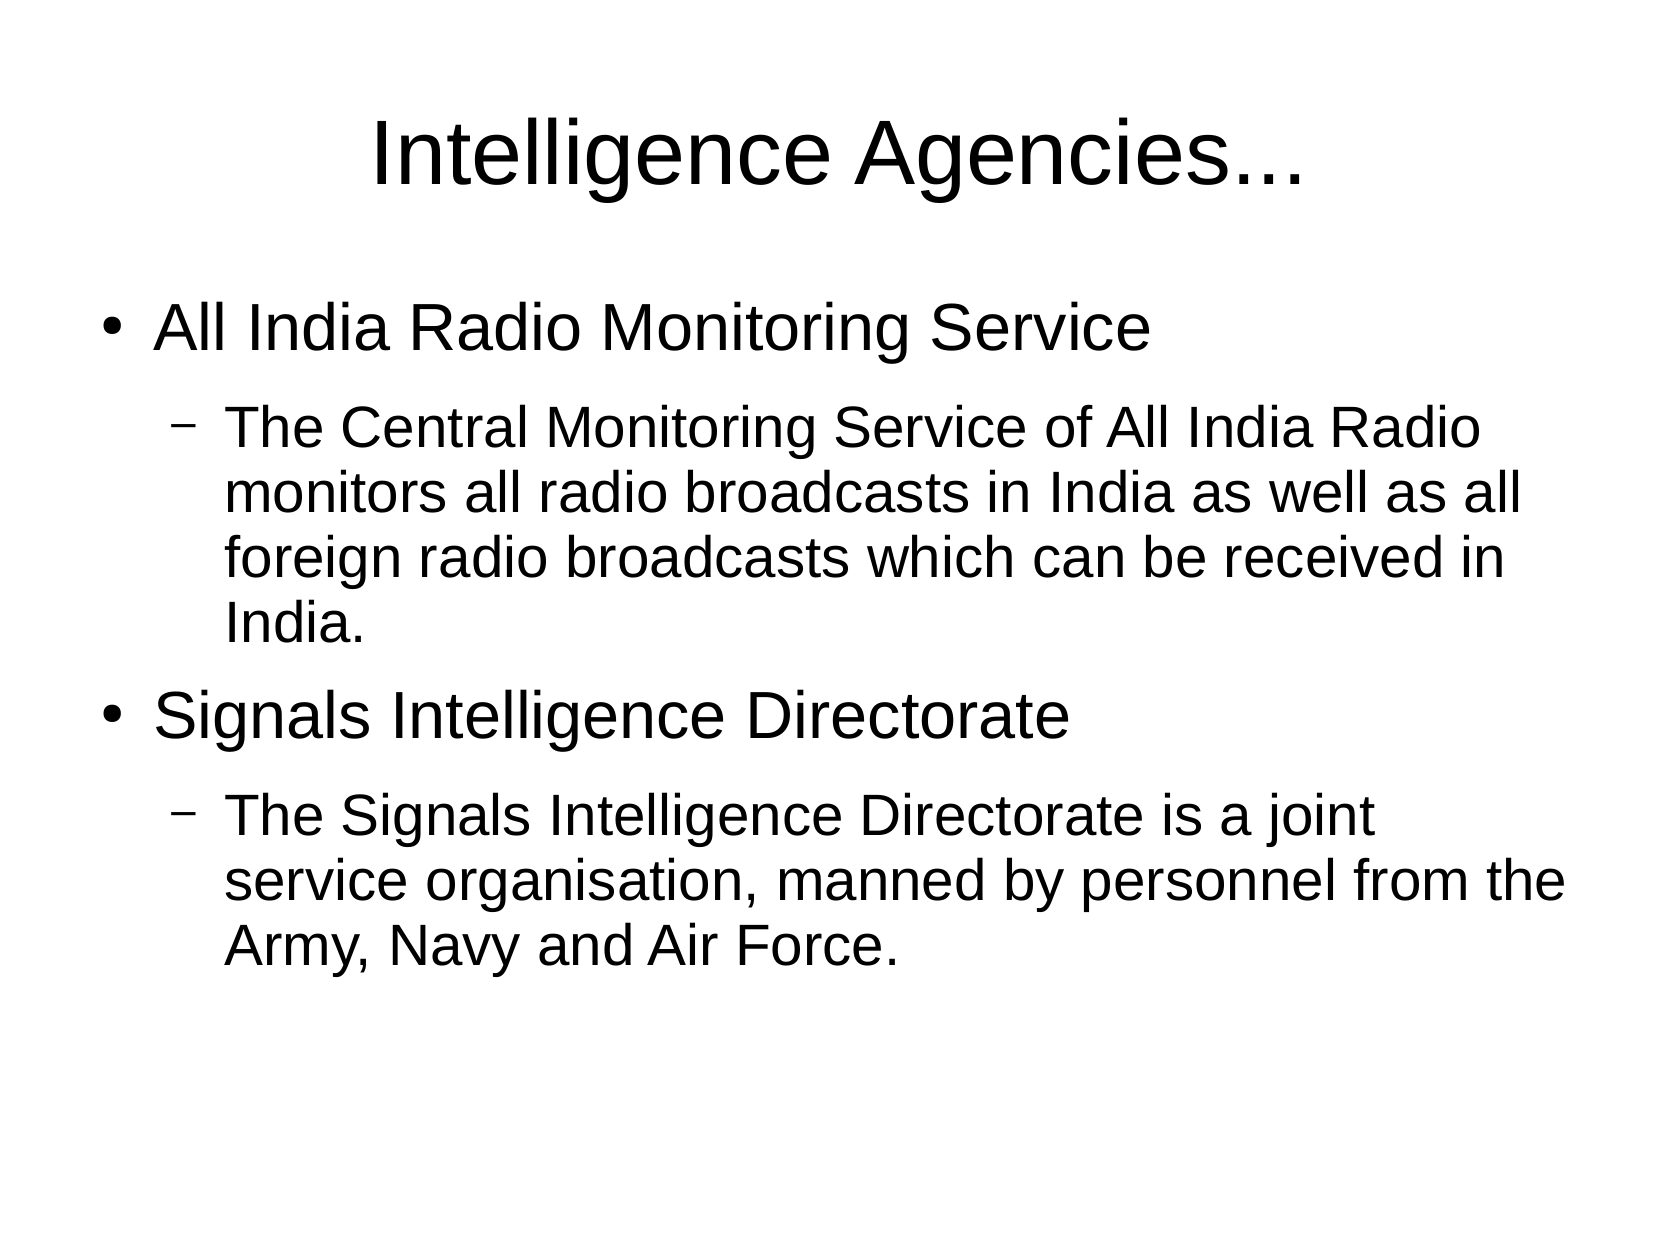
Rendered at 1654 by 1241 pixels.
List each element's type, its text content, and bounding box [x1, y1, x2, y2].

title Intelligence Agencies... [82, 49, 1571, 257]
list All India Radio Monitoring Service The Central Monitoring Service of All India Radio monitors all radio broadcasts in India as well as all foreign radio broadcasts which can be received in India. Signals Intelligence Directorate The Signals Intelligence Directorate is a joint service organisation, manned by personnel from the Army, Navy and Air Force. [82, 290, 1571, 1010]
